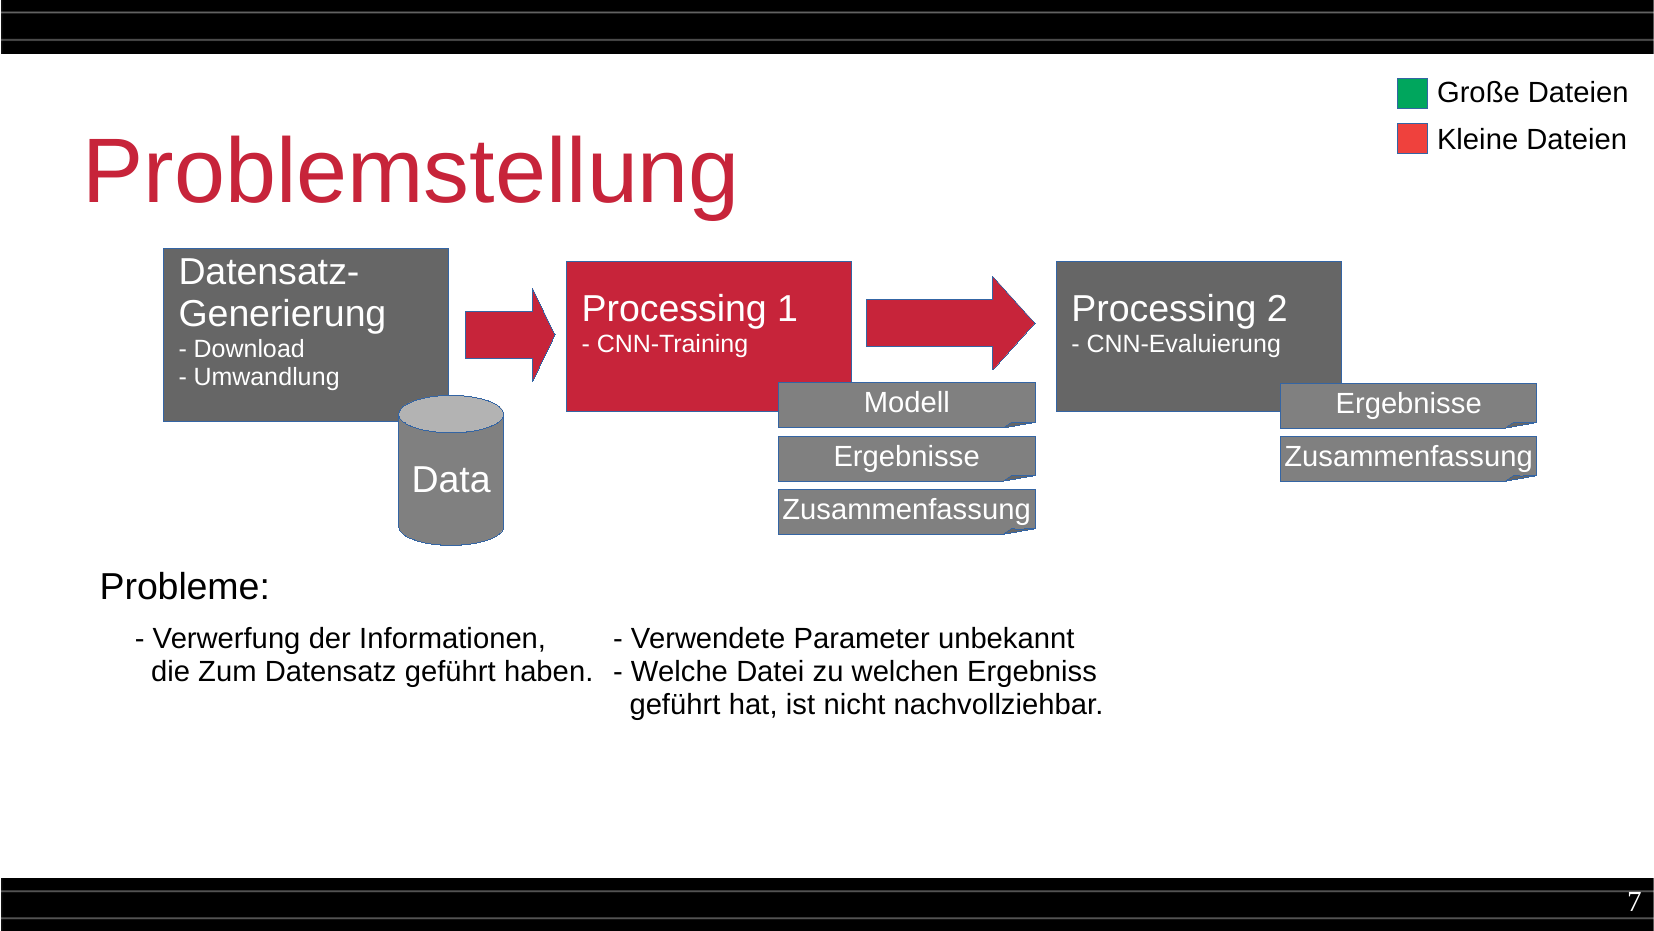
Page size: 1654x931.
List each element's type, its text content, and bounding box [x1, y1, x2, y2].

picture [1, 0, 1654, 54]
text_box Große Dateien Kleine Dateien [1422, 68, 1644, 164]
text_box Data [398, 416, 504, 546]
text_box Datensatz- Generierung - Download - Umwandlung [163, 248, 449, 422]
text_box Processing 1 - CNN-Training [566, 261, 852, 412]
text_box Processing 2 - CNN-Evaluierung [1056, 261, 1342, 412]
text_box [1397, 123, 1422, 154]
text_box Ergebnisse [1280, 383, 1537, 429]
text_box [1397, 78, 1422, 109]
text_box Modell [778, 382, 1036, 428]
text_box - Verwendete Parameter unbekannt - Welche Datei zu welchen Ergebniss geführt hat, ist nicht nachvollziehbar. [598, 615, 1120, 729]
text_box - Verwerfung der Informationen, die Zum Datensatz geführt haben. [120, 615, 598, 696]
text_box [465, 288, 556, 382]
text_box [866, 276, 1036, 370]
text_box Zusammenfassung [1280, 436, 1537, 482]
title Problemstellung [82, 92, 1571, 249]
text_box Zusammenfassung [778, 489, 1036, 535]
text_box Probleme: [84, 558, 286, 616]
picture [1, 878, 1654, 931]
text_box Ergebnisse [778, 436, 1036, 482]
